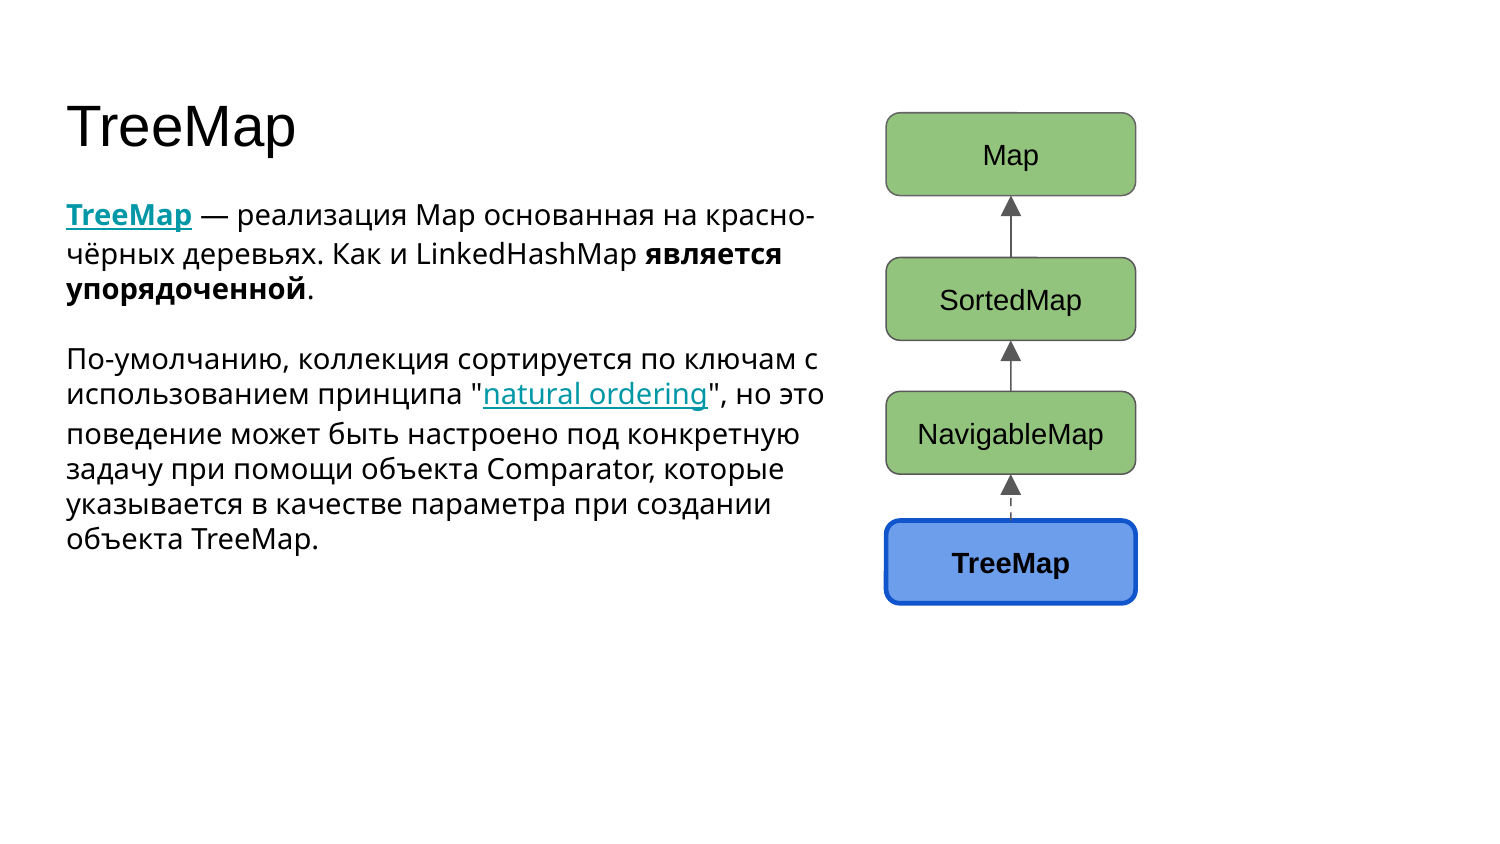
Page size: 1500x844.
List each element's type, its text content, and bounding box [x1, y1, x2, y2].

text_box NavigableMap [886, 391, 1136, 475]
text_box TreeMap [886, 520, 1136, 604]
text_box TreeMap — реализация Map основанная на красно-чёрных деревьях. Как и LinkedHashMap является упорядоченной. По-умолчанию, коллекция сортируется по ключам с использованием принципа "natural ordering", но это поведение может быть настроено под конкретную задачу при помощи объекта Comparator, которые указывается в качестве параметра при создании объекта TreeMap. [51, 181, 898, 821]
title TreeMap [51, 72, 1449, 167]
text_box SortedMap [886, 257, 1136, 341]
text_box Map [886, 112, 1136, 196]
